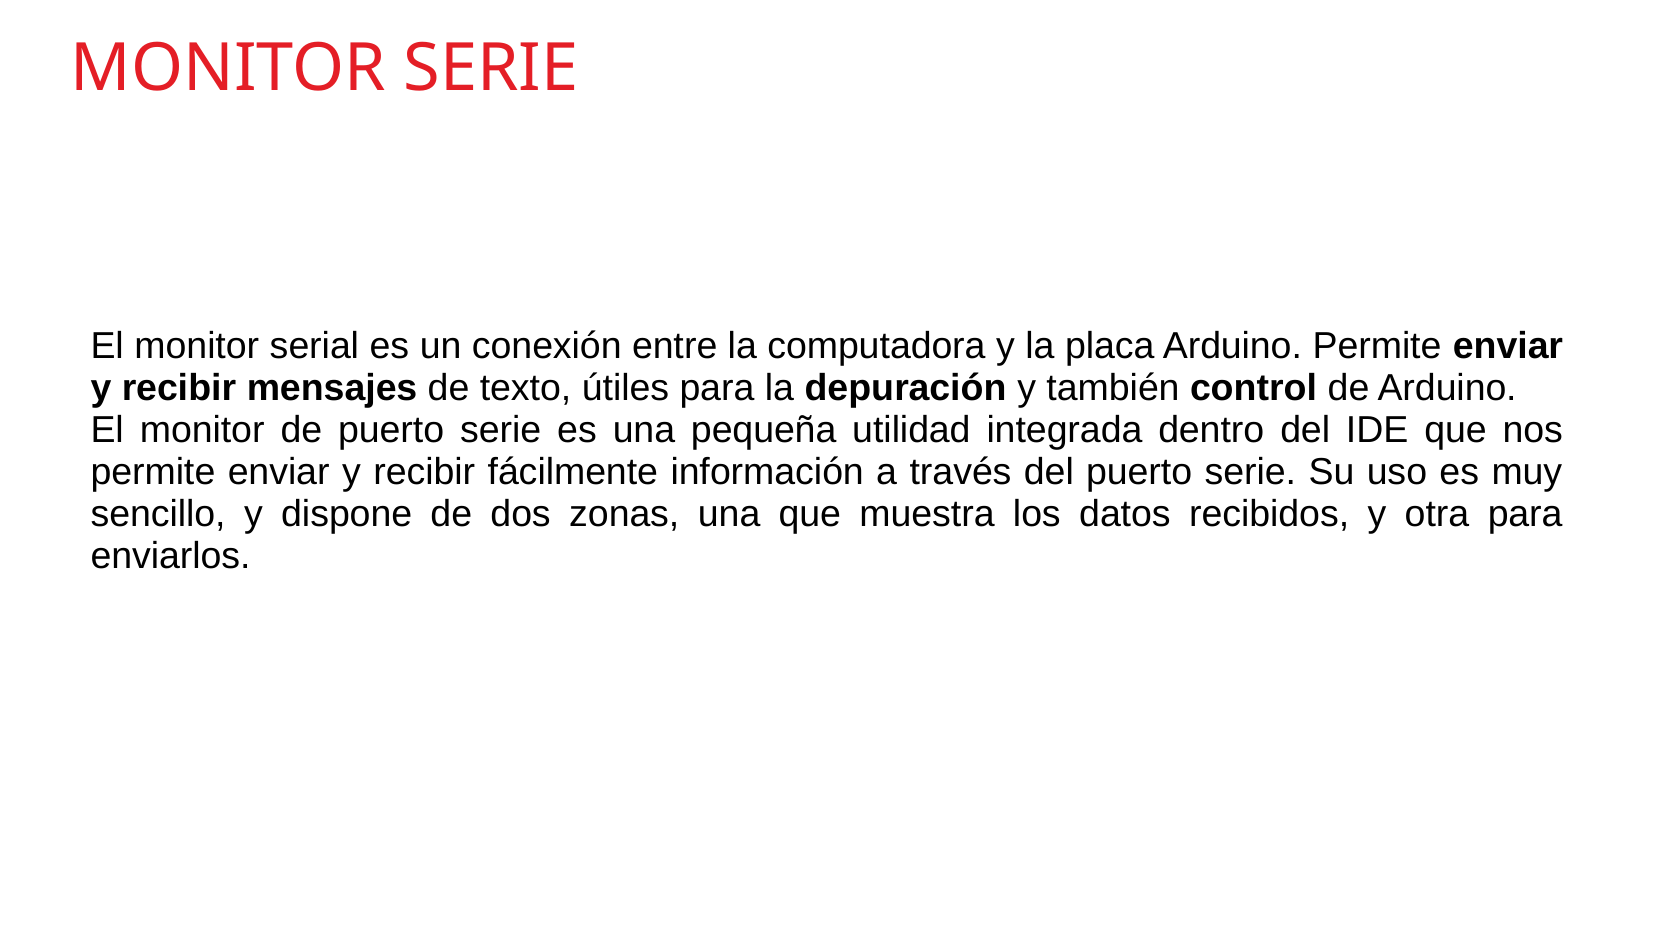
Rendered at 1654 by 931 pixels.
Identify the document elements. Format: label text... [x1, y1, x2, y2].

text_box El monitor serial es un conexión entre la computadora y la placa Arduino. Permite enviar y recibir mensajes de texto, útiles para la depuración y también control de Arduino. El monitor de puerto serie es una pequeña utilidad integrada dentro del IDE que nos permite enviar y recibir fácilmente información a través del puerto serie. Su uso es muy sencillo, y dispone de dos zonas, una que muestra los datos recibidos, y otra para enviarlos. [75, 317, 1578, 613]
title MONITOR SERIE [70, 11, 1347, 118]
